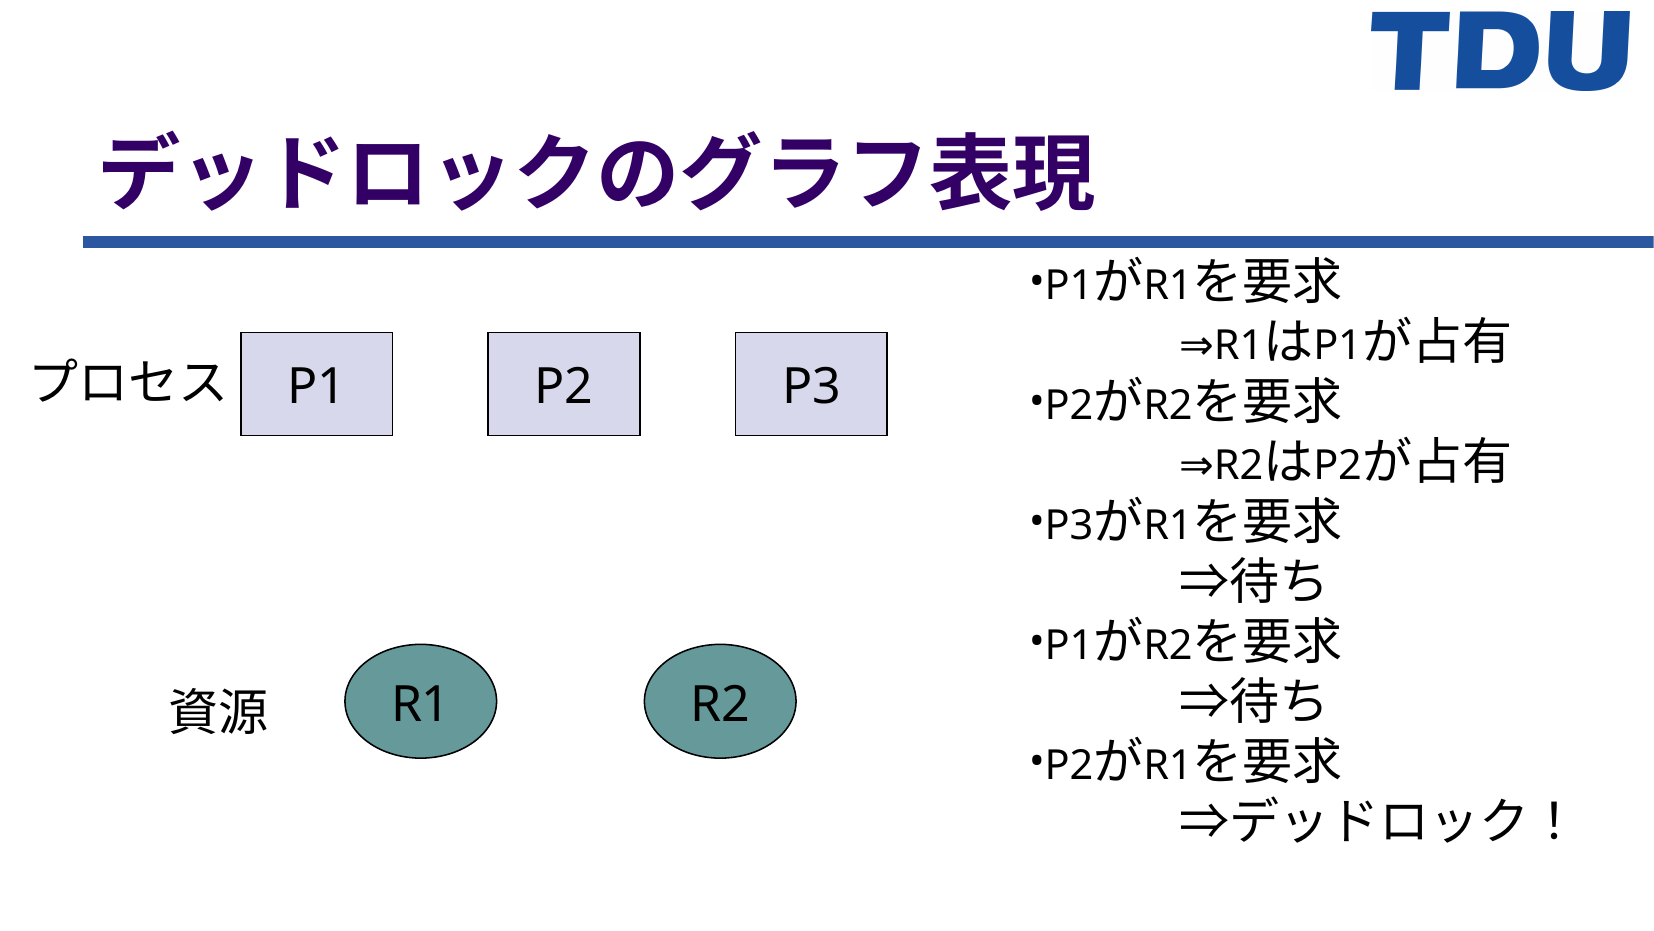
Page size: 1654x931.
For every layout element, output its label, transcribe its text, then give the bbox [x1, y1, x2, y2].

picture [1371, 11, 1630, 91]
title デッドロックのグラフ表現 [82, 51, 1571, 228]
text_box プロセス [14, 342, 244, 418]
text_box R1 [344, 644, 497, 759]
text_box P1 [240, 332, 393, 436]
text_box P1がR1を要求 ⇒R1はP1が占有 P2がR2を要求 ⇒R2はP2が占有 P3がR1を要求 ⇒待ち P1がR2を要求 ⇒待ち P2がR1を要求 ⇒デッドロック！ [1014, 242, 1595, 858]
text_box P3 [735, 332, 888, 436]
text_box P2 [488, 332, 640, 436]
text_box R2 [644, 644, 797, 759]
text_box 資源 [153, 673, 284, 749]
